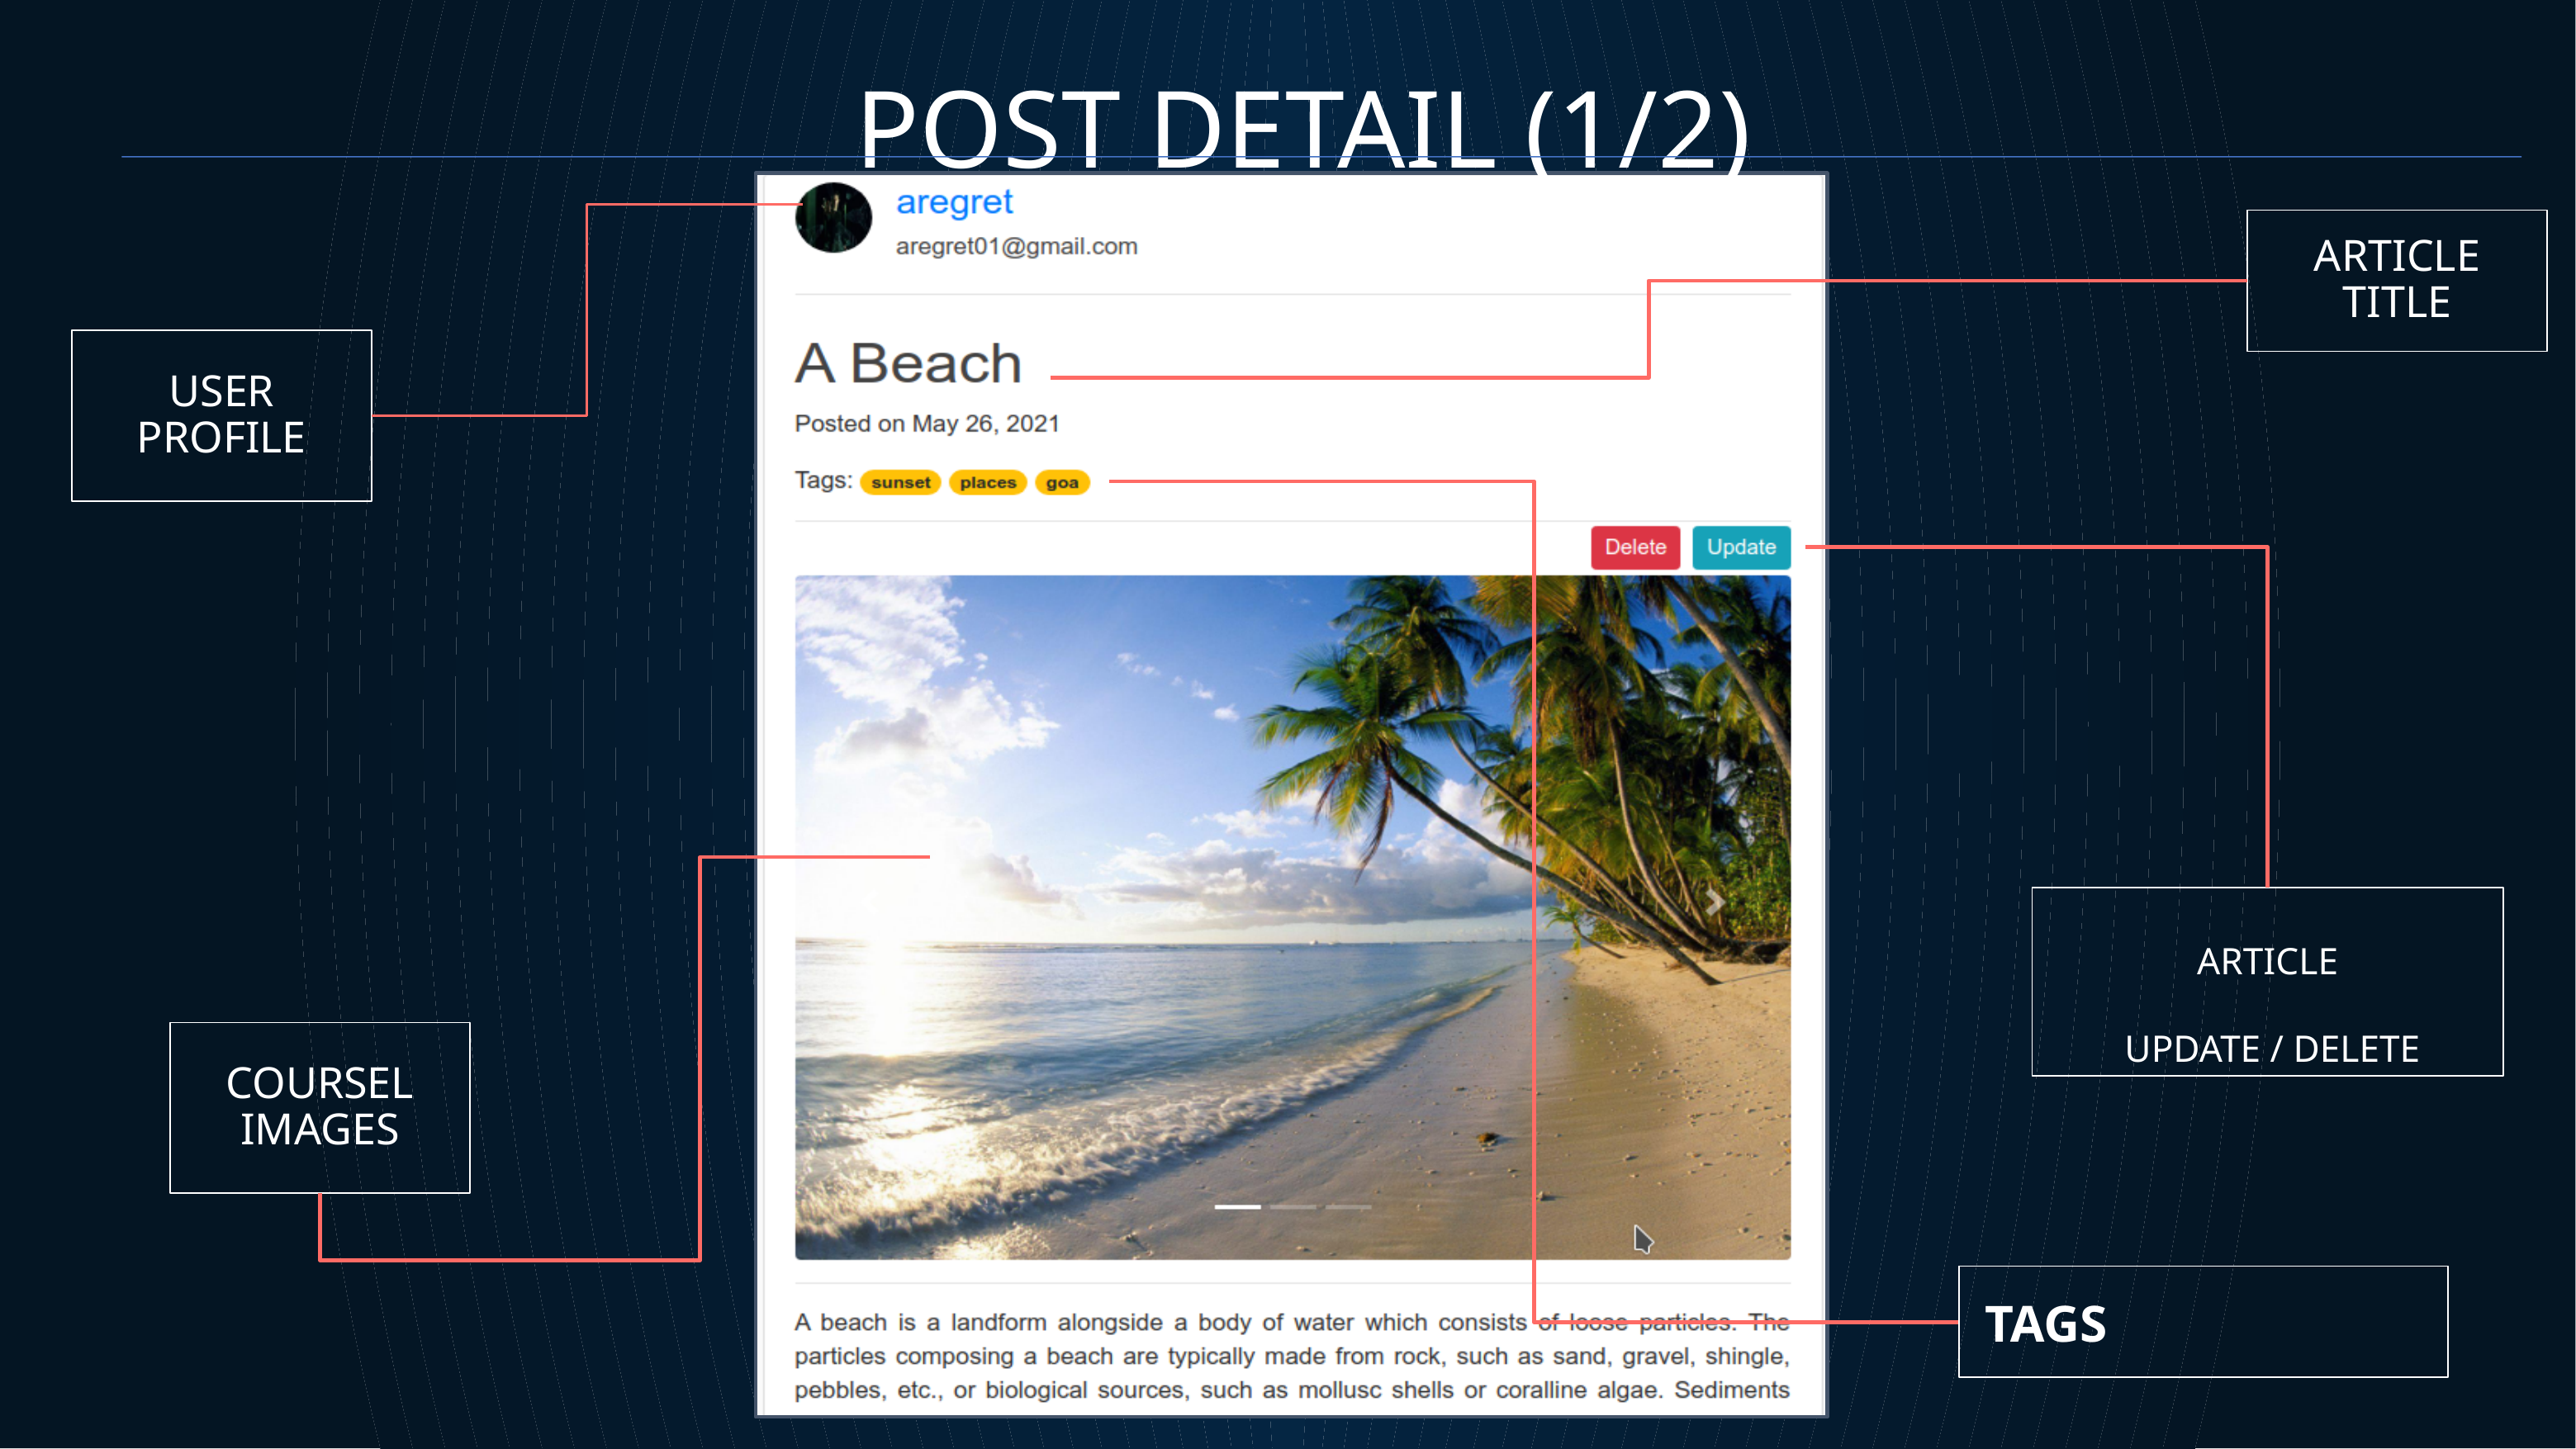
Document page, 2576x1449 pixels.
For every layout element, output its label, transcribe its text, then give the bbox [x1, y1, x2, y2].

title POST DETAIL (1/2) [103, 26, 2504, 197]
picture [757, 197, 1825, 1415]
text_box TAGS [1958, 1266, 2448, 1378]
title USER PROFILE [72, 330, 372, 502]
title COURSEL IMAGES [170, 1022, 470, 1194]
title ARTICLE TITLE [2247, 210, 2547, 352]
title ARTICLE UPDATE / DELETE [2032, 887, 2504, 1076]
